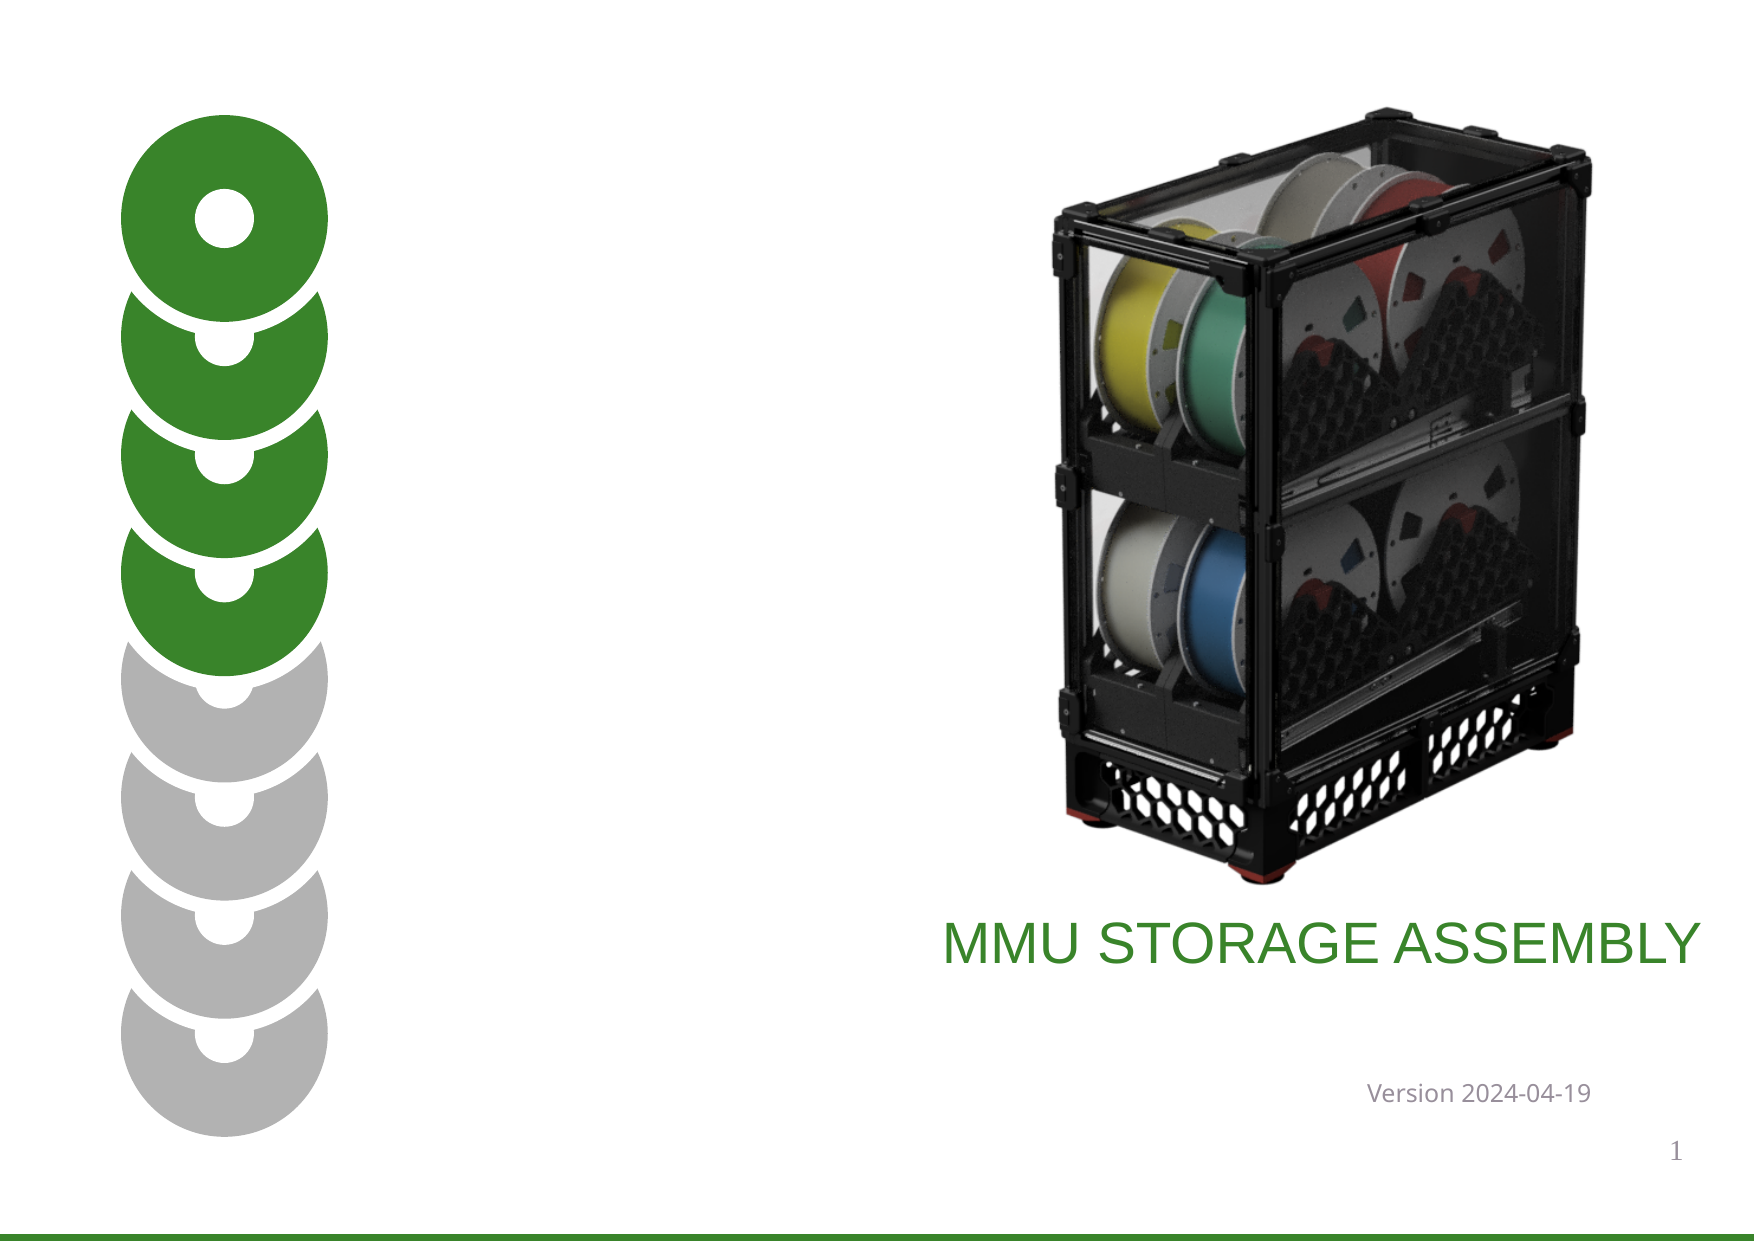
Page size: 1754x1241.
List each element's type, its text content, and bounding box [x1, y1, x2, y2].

picture [986, 31, 1684, 934]
text_box MMU STORAGE ASSEMBLY [927, 903, 1719, 984]
text_box Version 2024-04-19 [1352, 1068, 1614, 1118]
text_box [106, 100, 343, 1152]
